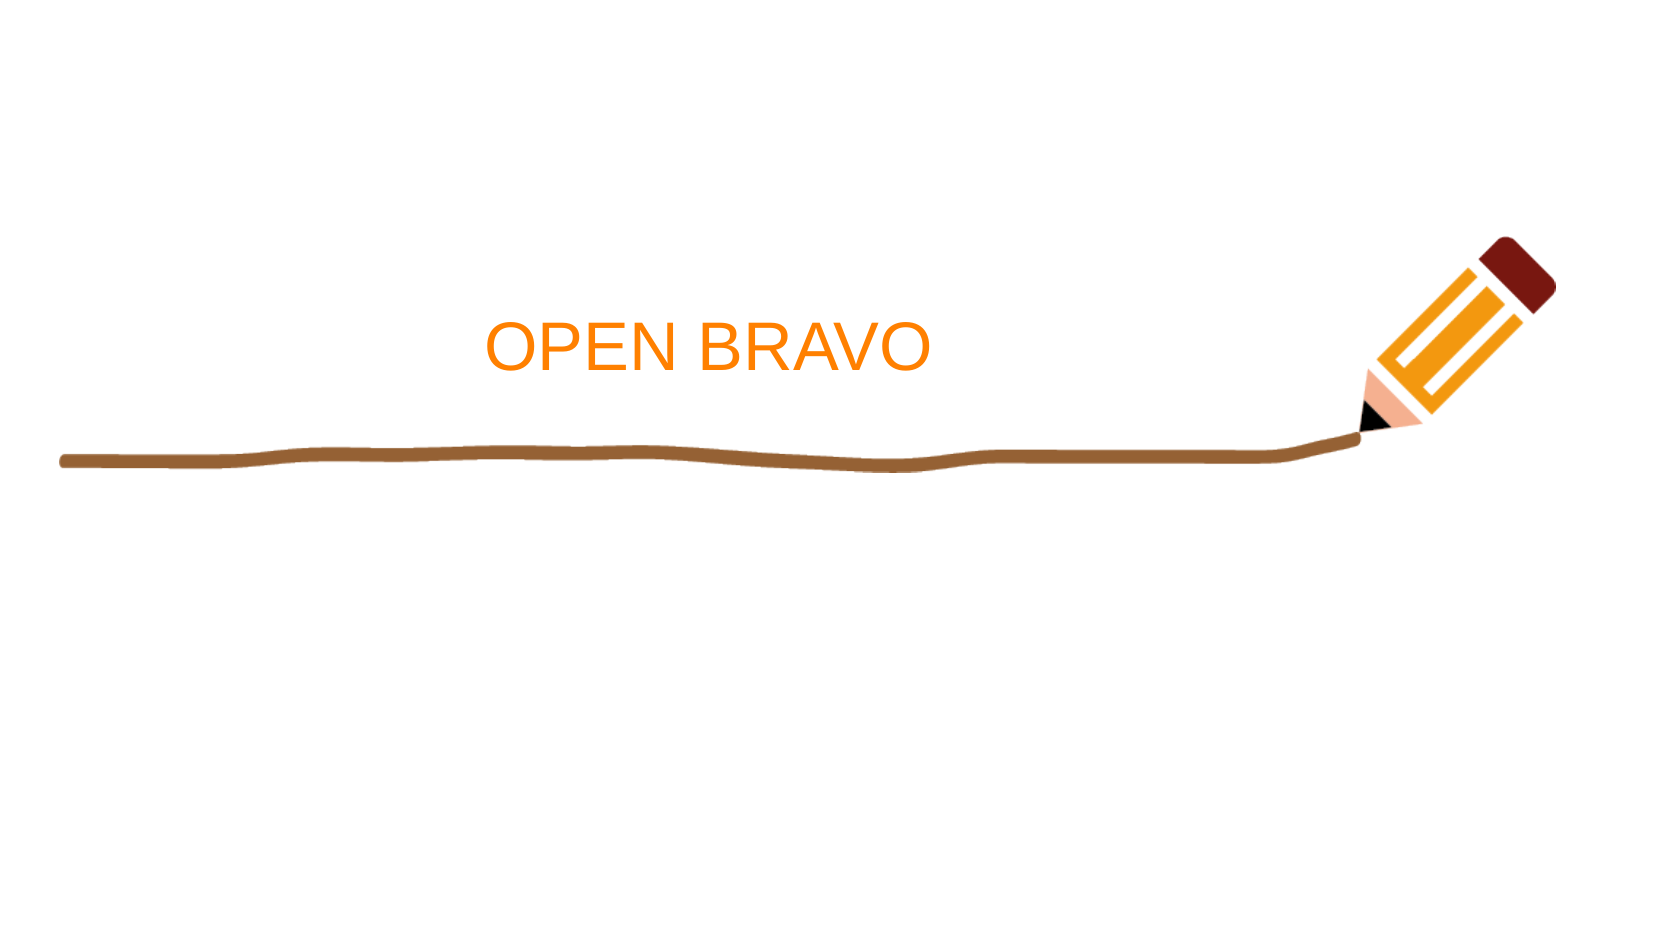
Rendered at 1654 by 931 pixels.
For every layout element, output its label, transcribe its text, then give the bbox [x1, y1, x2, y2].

title OPEN BRAVO [88, 265, 1329, 429]
picture [59, 236, 1556, 473]
